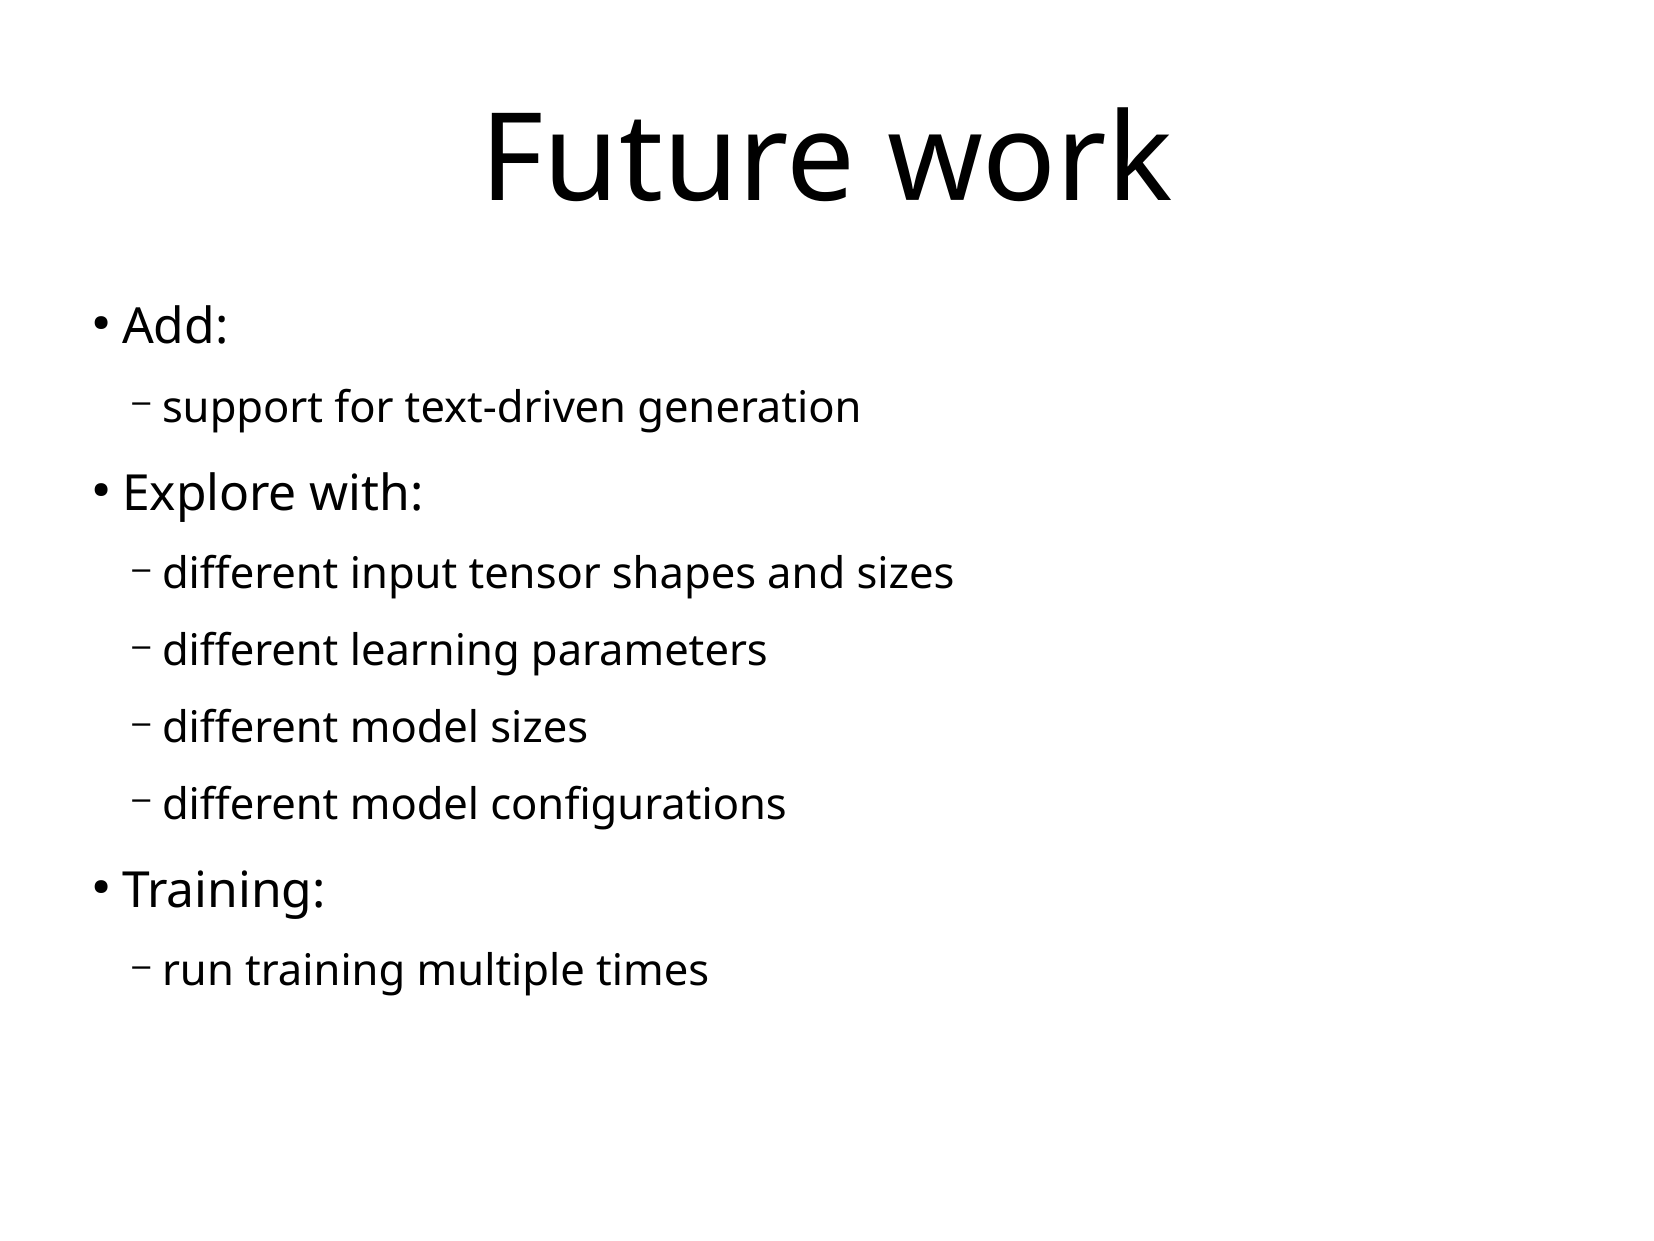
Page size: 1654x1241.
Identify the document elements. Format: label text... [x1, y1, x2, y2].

title Future work [82, 49, 1571, 257]
list Add: support for text-driven generation Explore with: different input tensor shapes and sizes different learning parameters different model sizes different model configurations Training: run training multiple times [82, 290, 1571, 1010]
